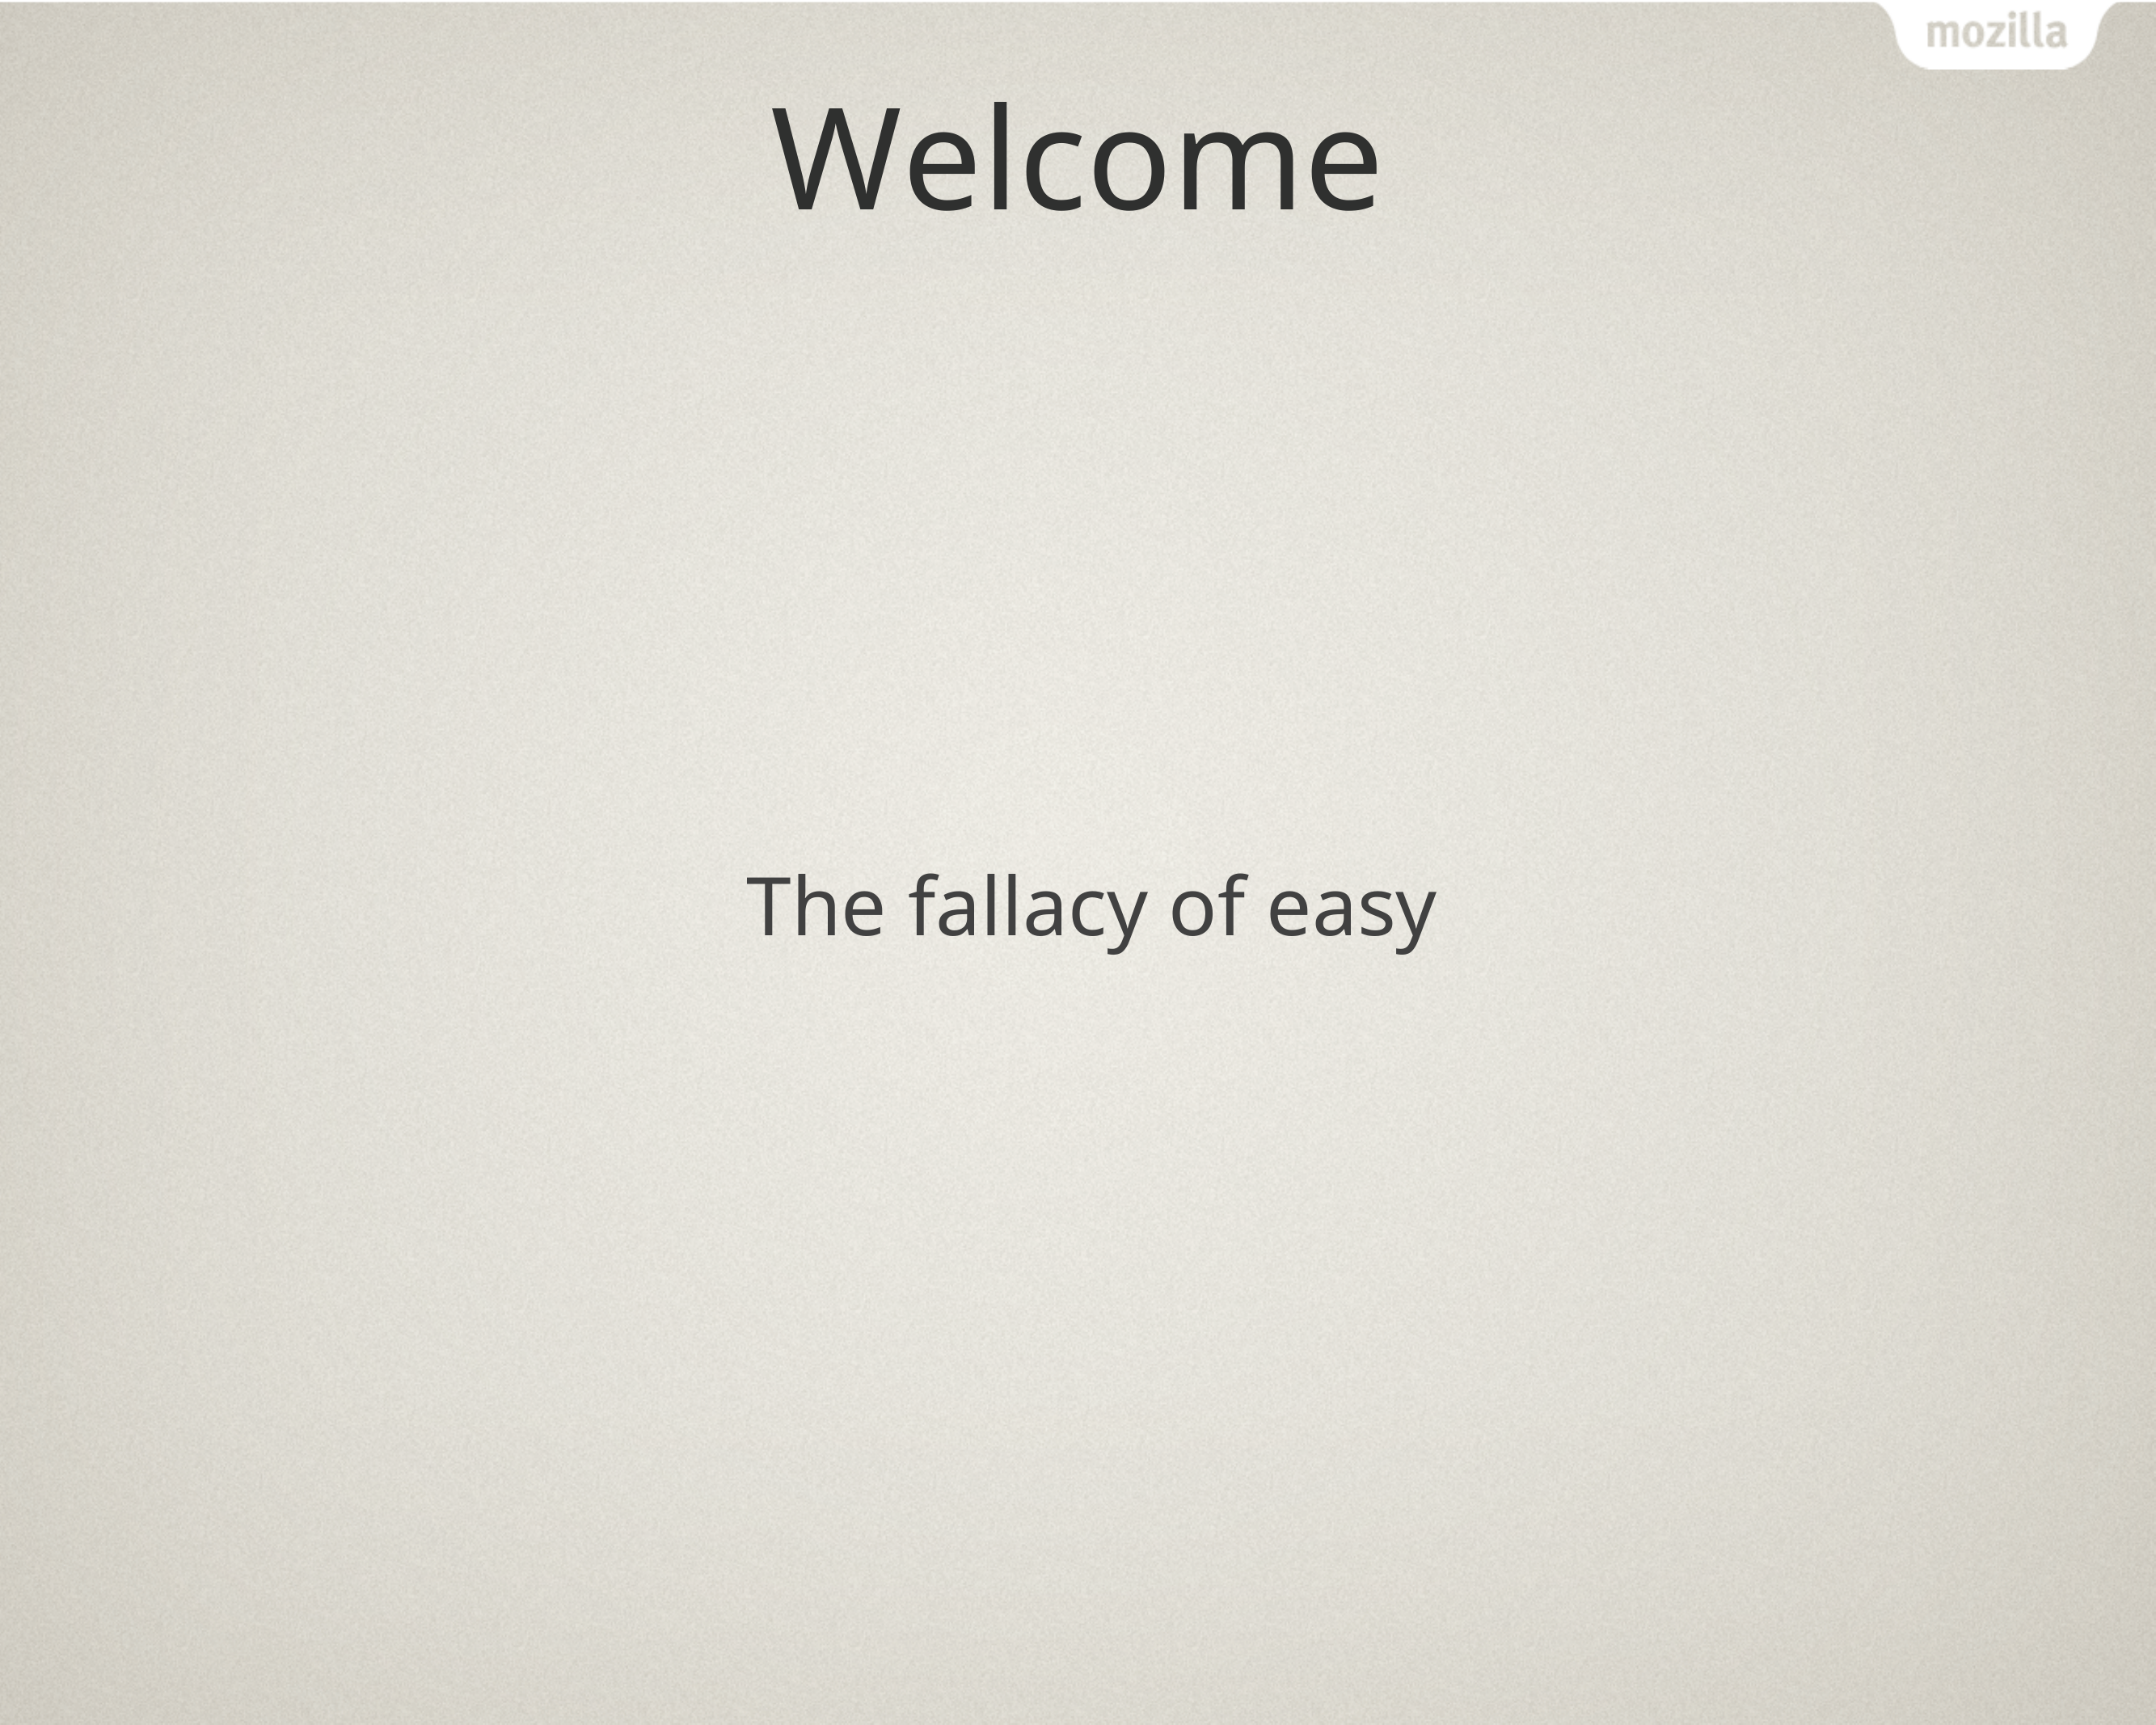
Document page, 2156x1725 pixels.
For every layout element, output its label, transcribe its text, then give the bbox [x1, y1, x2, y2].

title Welcome [58, 45, 2097, 261]
subtitle The fallacy of easy [108, 403, 2048, 1404]
picture [0, 0, 2156, 1725]
